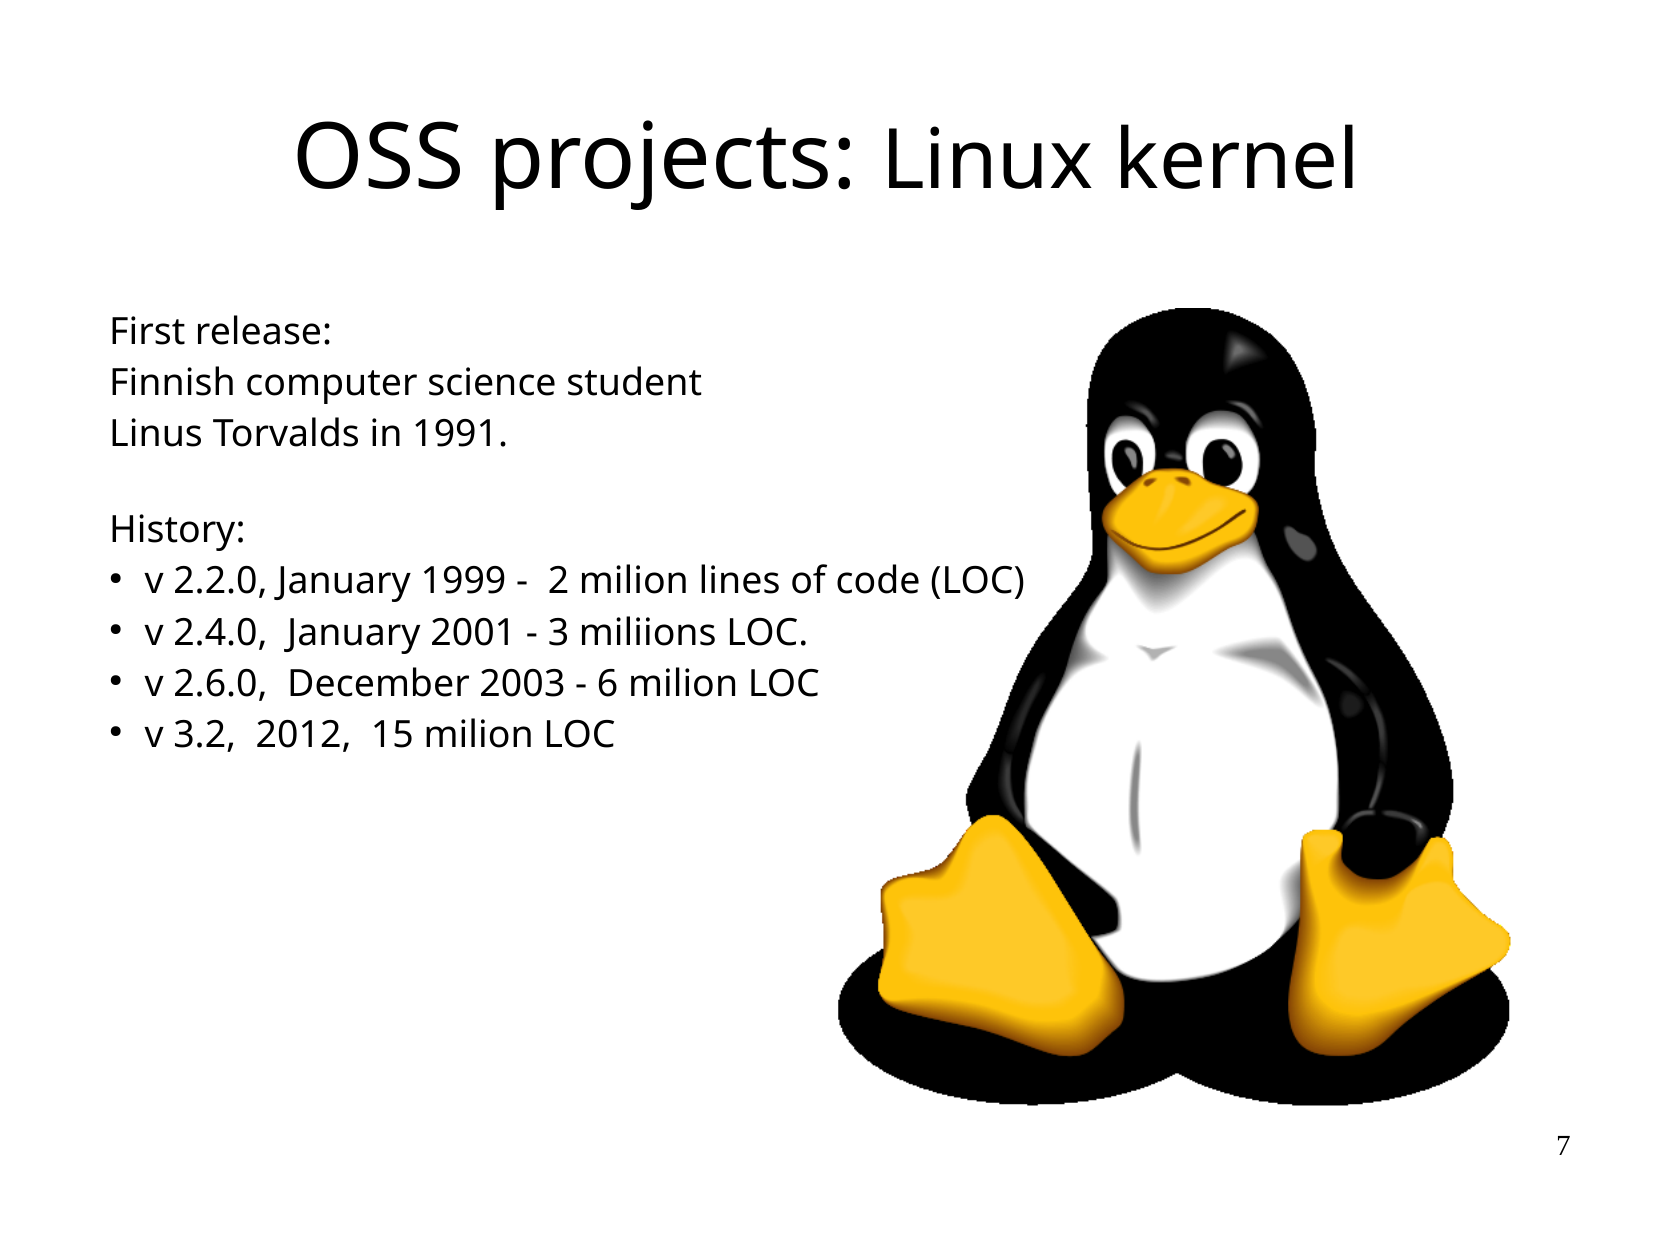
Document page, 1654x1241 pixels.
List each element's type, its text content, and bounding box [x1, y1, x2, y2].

text_box History: v 2.2.0, January 1999 - 2 milion lines of code (LOC) v 2.4.0, January 2001 - 3 miliions LOC. v 2.6.0, December 2003 - 6 milion LOC v 3.2, 2012, 15 milion LOC [94, 495, 1020, 755]
title OSS projects: Linux kernel [82, 49, 1571, 257]
text_box First release: Finnish computer science student Linus Torvalds in 1991. [94, 297, 913, 495]
picture [833, 308, 1512, 1111]
